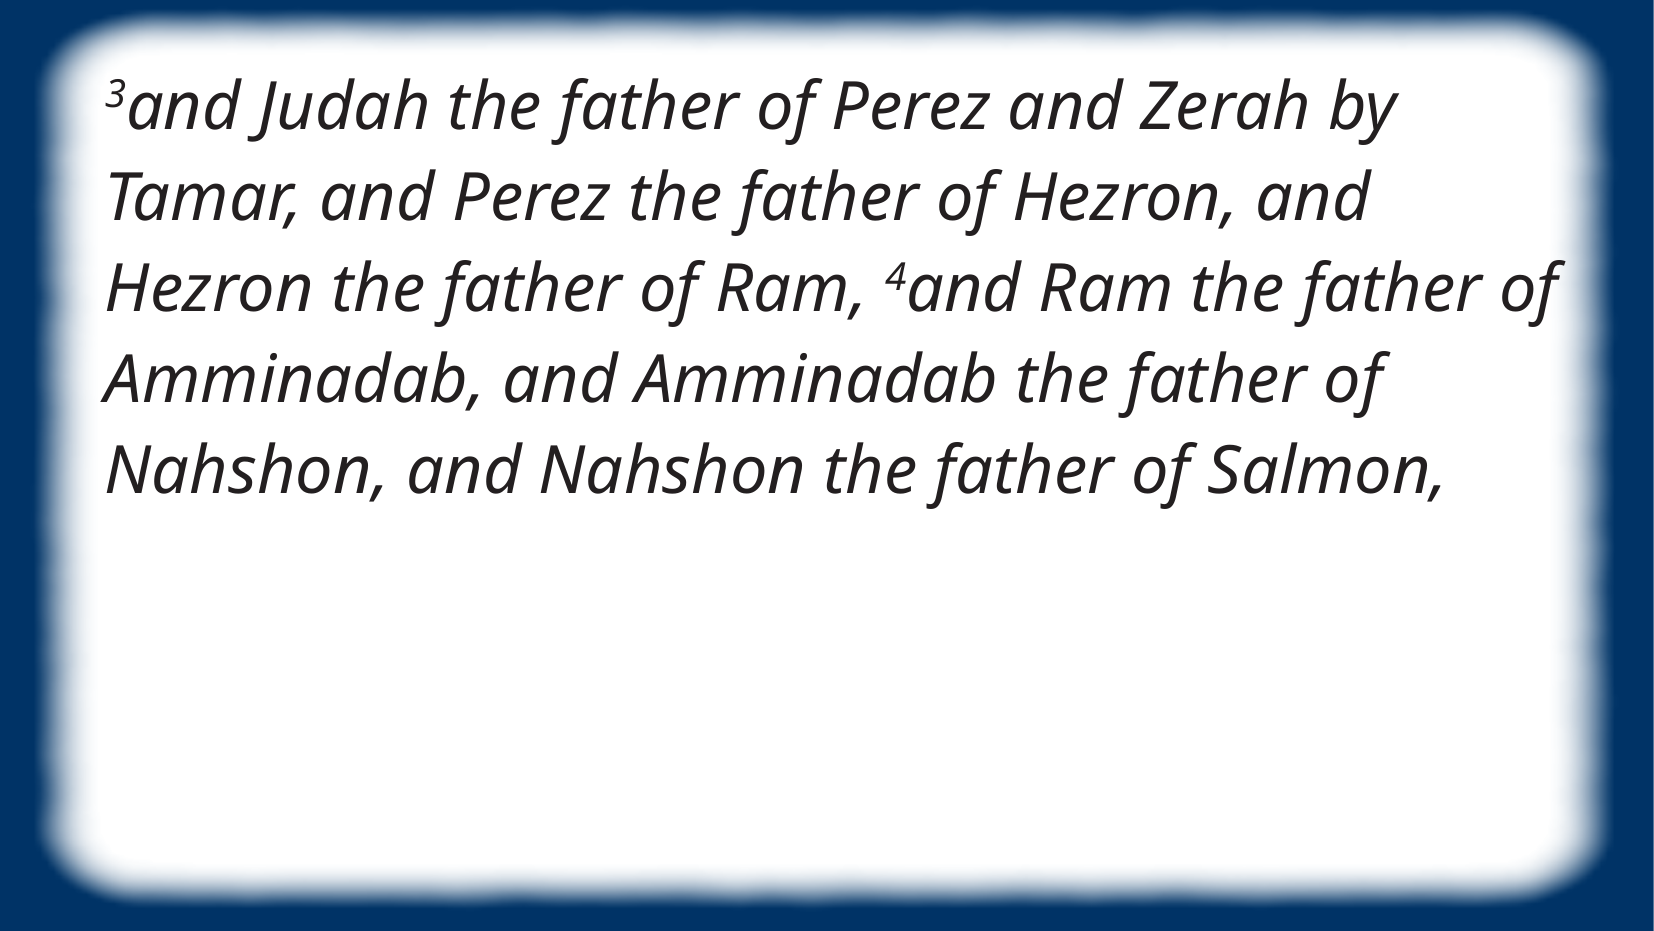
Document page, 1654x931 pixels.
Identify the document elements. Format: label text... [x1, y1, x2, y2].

text_box 3and Judah the father of Perez and Zerah by Tamar, and Perez the father of Hezron, and Hezron the father of Ram, 4and Ram the father of Amminadab, and Amminadab the father of Nahshon, and Nahshon the father of Salmon, [90, 51, 1576, 511]
picture [0, 0, 1654, 931]
